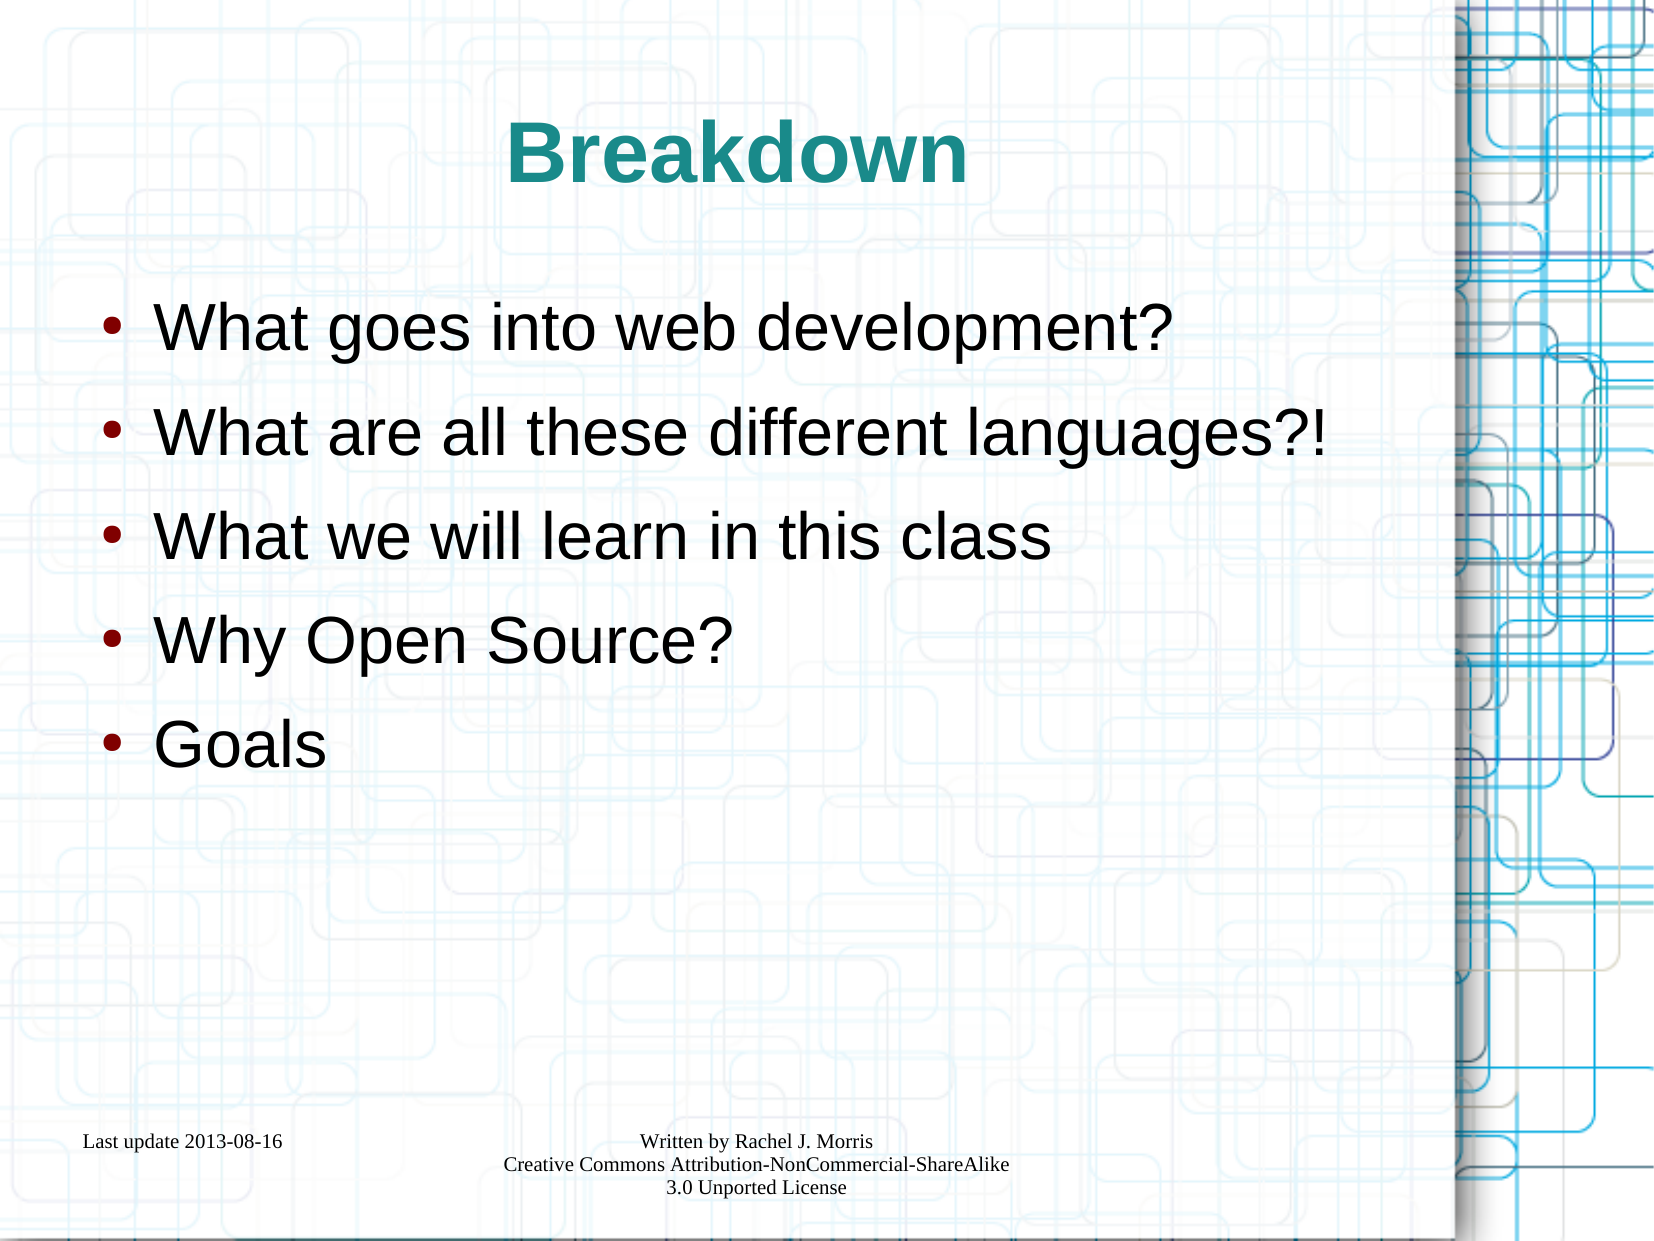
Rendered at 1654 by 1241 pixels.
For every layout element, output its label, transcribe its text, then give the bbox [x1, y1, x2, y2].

title Breakdown [59, 49, 1418, 257]
list What goes into web development? What are all these different languages?! What we will learn in this class Why Open Source? Goals [82, 290, 1418, 1010]
picture [0, 0, 1654, 1241]
